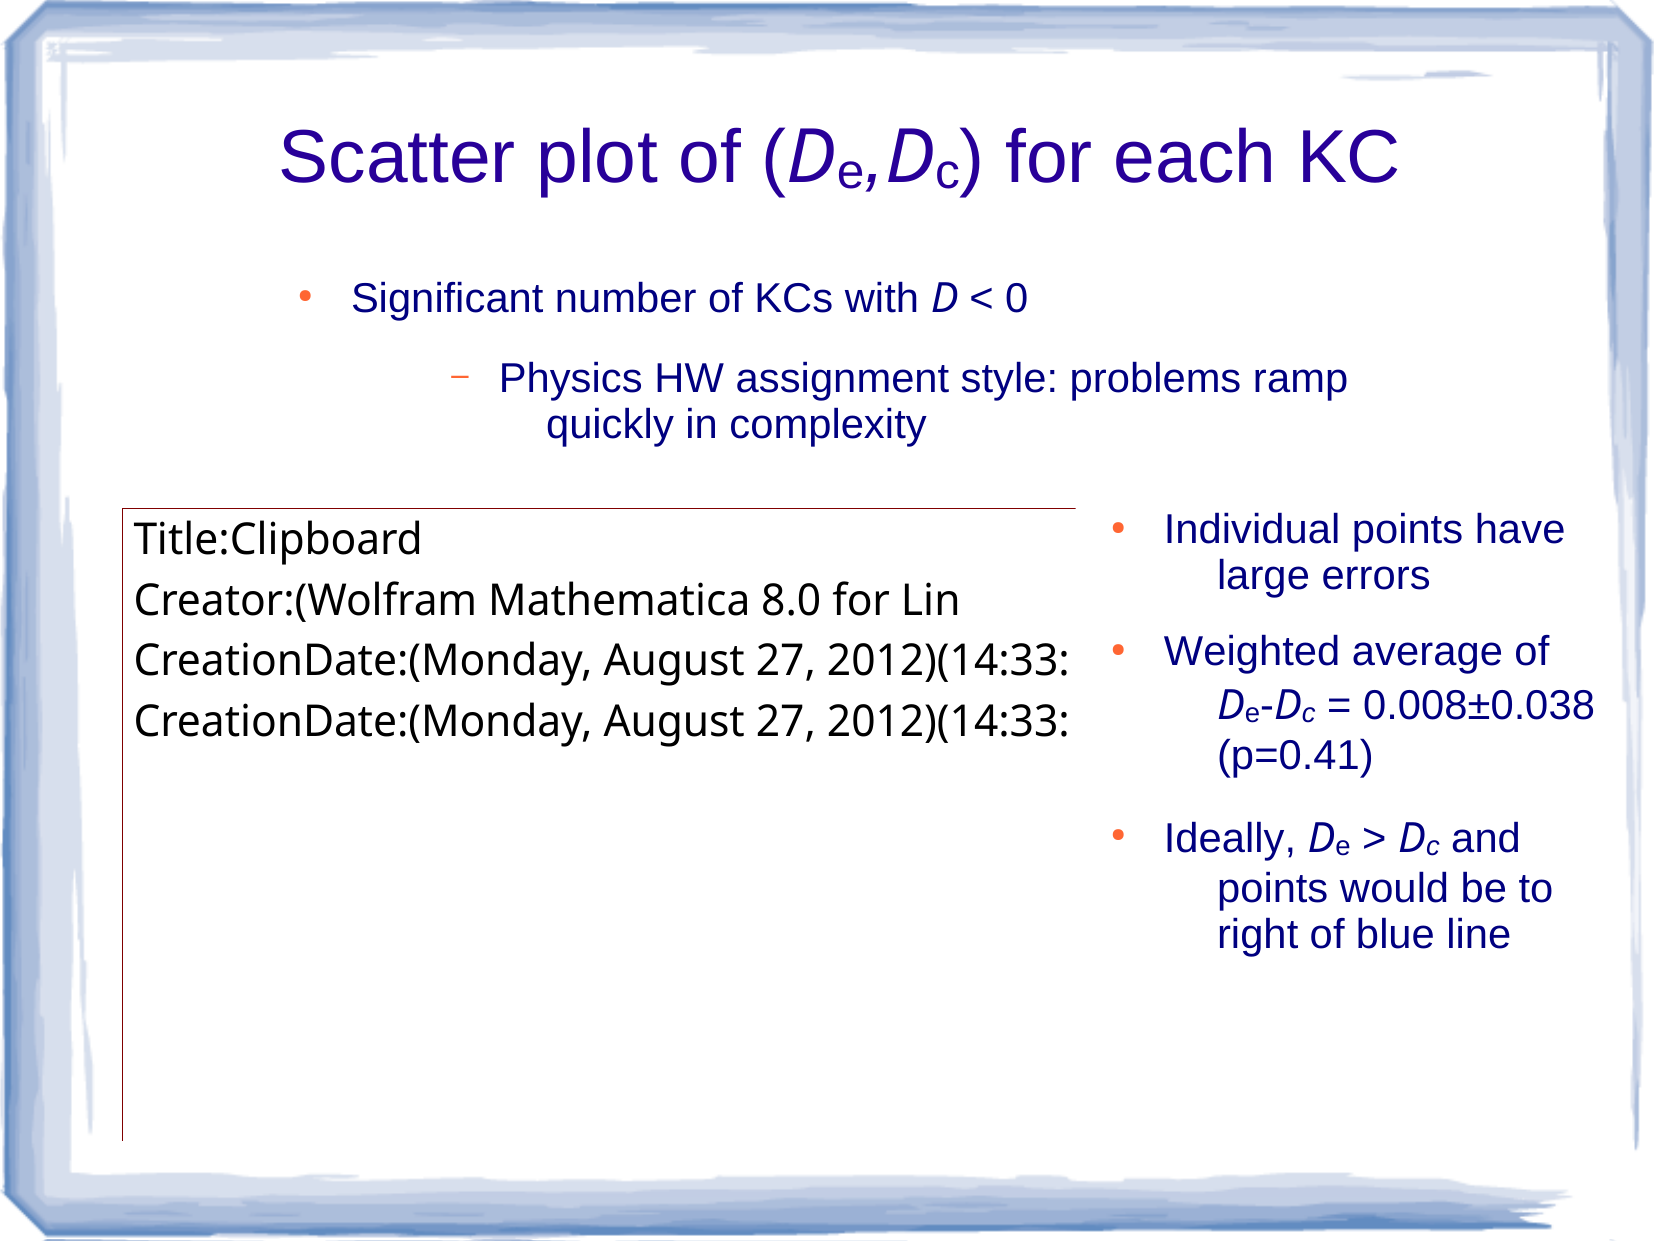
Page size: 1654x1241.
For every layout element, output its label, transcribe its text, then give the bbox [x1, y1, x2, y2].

list Significant number of KCs with D < 0 Physics HW assignment style: problems ramp quickly in complexity [262, 268, 1463, 505]
title Scatter plot of (De,Dc) for each KC [82, 41, 1571, 265]
picture [0, 0, 1654, 1241]
list Individual points have large errors Weighted average of De-Dc = 0.008±0.038 (p=0.41) Ideally, De > Dc and points would be to right of blue line [1075, 505, 1605, 1013]
